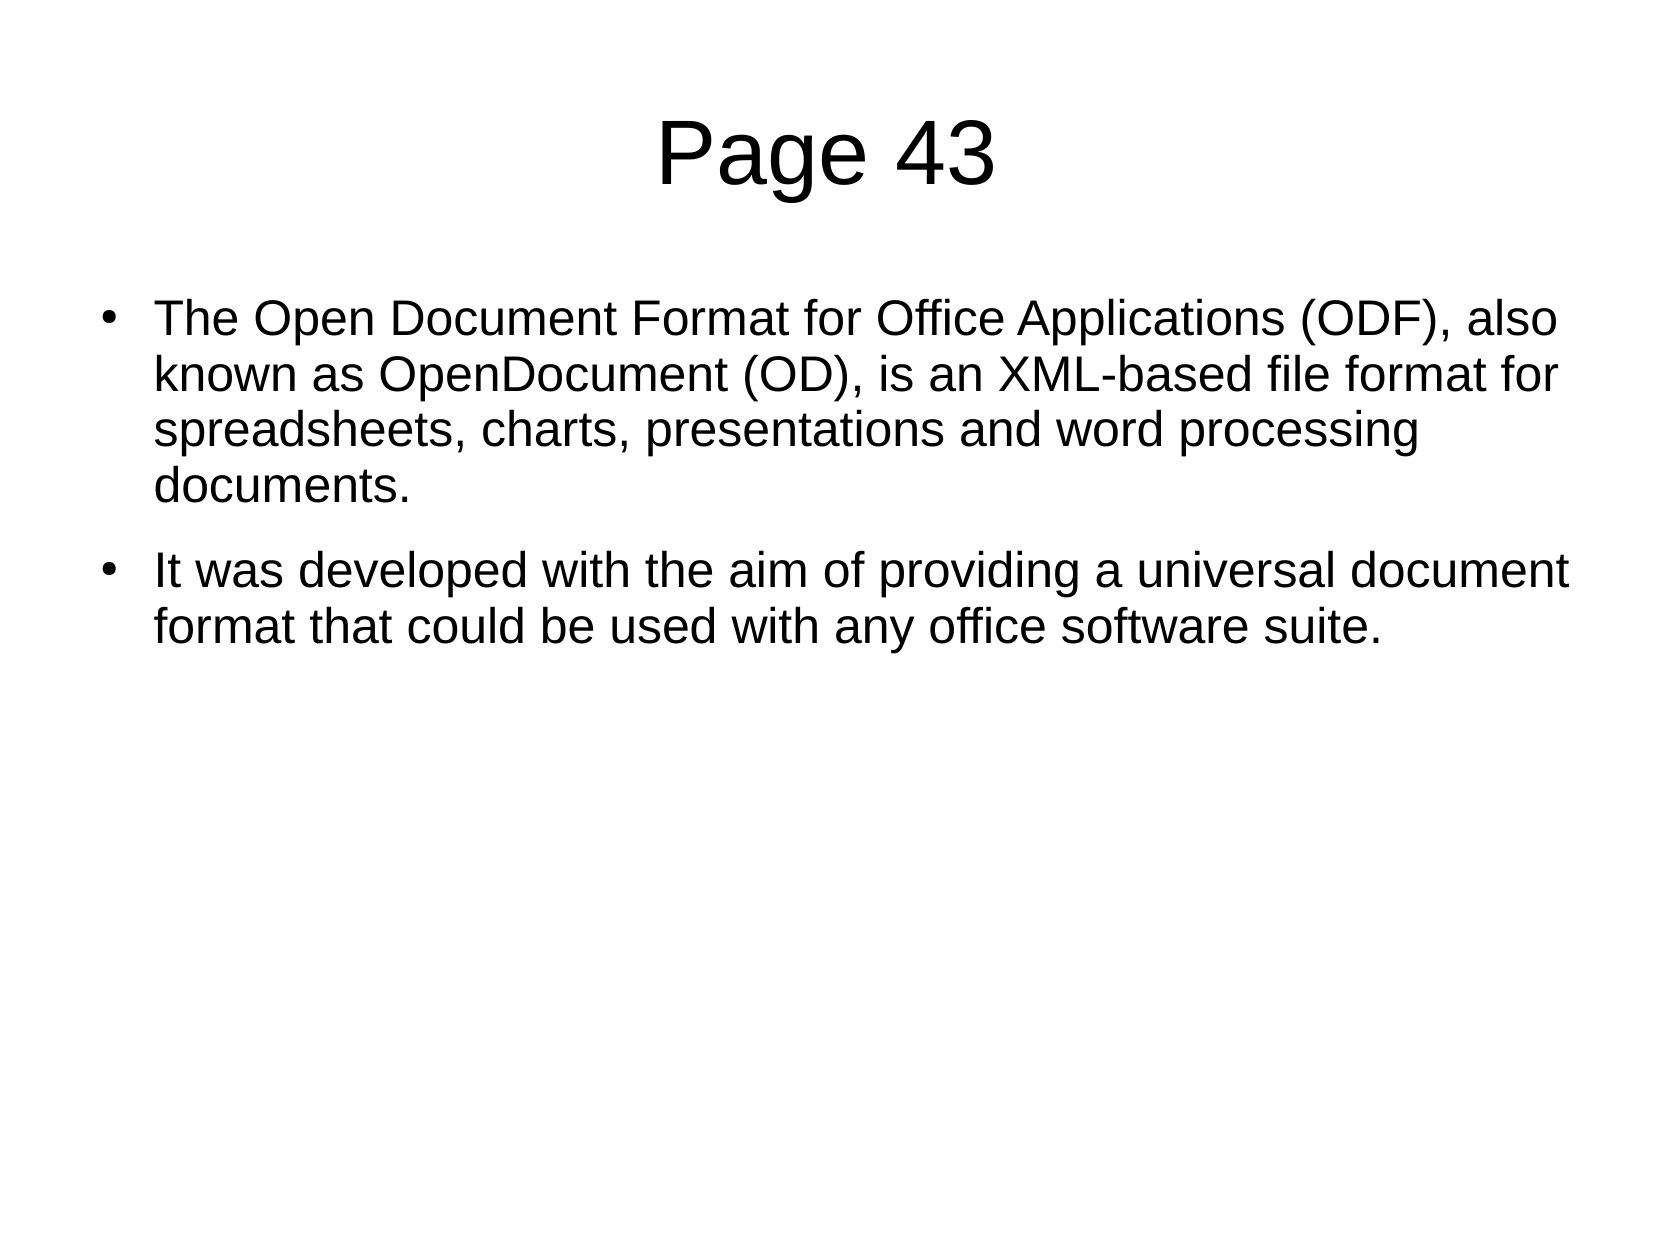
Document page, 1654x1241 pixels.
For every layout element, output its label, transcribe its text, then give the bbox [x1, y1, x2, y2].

list The Open Document Format for Office Applications (ODF), also known as OpenDocument (OD), is an XML-based file format for spreadsheets, charts, presentations and word processing documents. It was developed with the aim of providing a universal document format that could be used with any office software suite. [82, 290, 1571, 1109]
title Page 43 [82, 49, 1571, 257]
